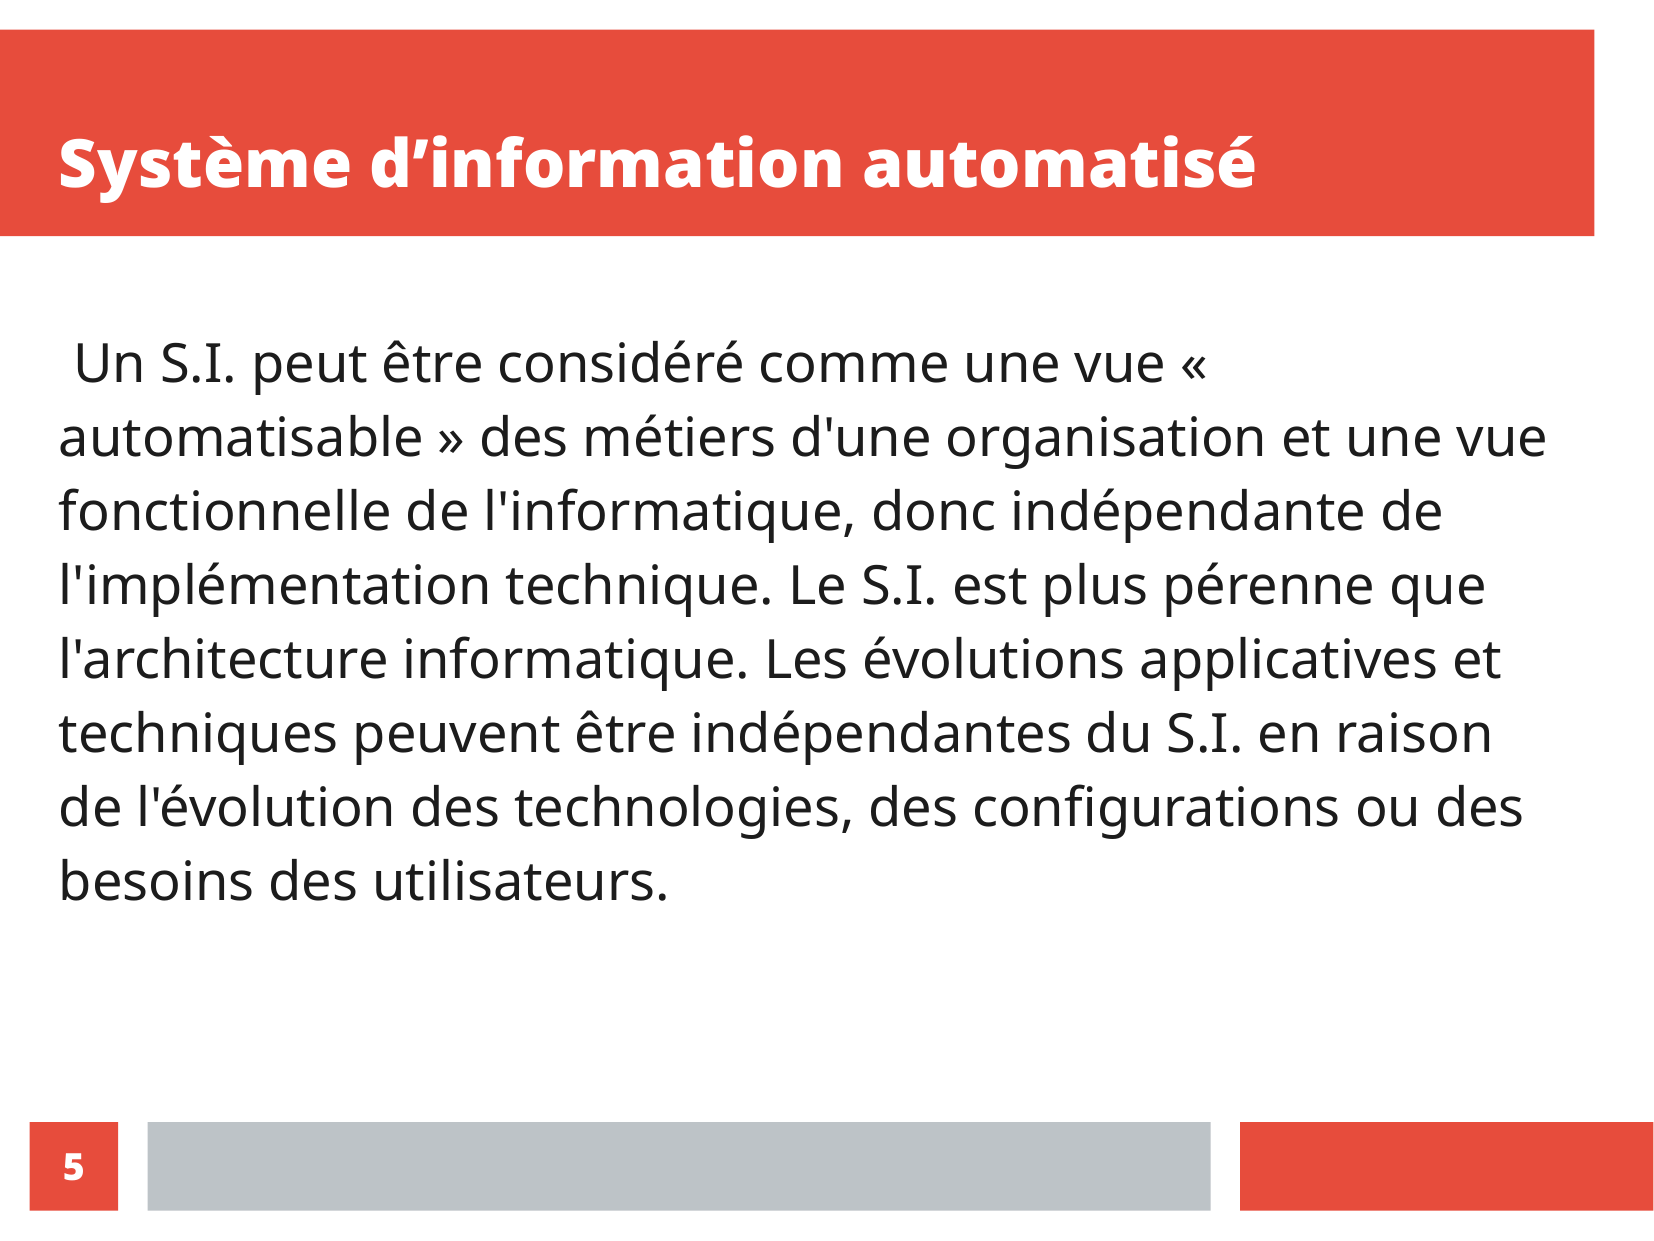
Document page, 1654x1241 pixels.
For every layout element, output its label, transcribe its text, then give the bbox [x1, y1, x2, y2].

list Un S.I. peut être considéré comme une vue « automatisable » des métiers d'une organisation et une vue fonctionnelle de l'informatique, donc indépendante de l'implémentation technique. Le S.I. est plus pérenne que l'architecture informatique. Les évolutions applicatives et techniques peuvent être indépendantes du S.I. en raison de l'évolution des technologies, des configurations ou des besoins des utilisateurs. [59, 324, 1565, 1093]
title Système d’information automatisé [59, 59, 1595, 207]
